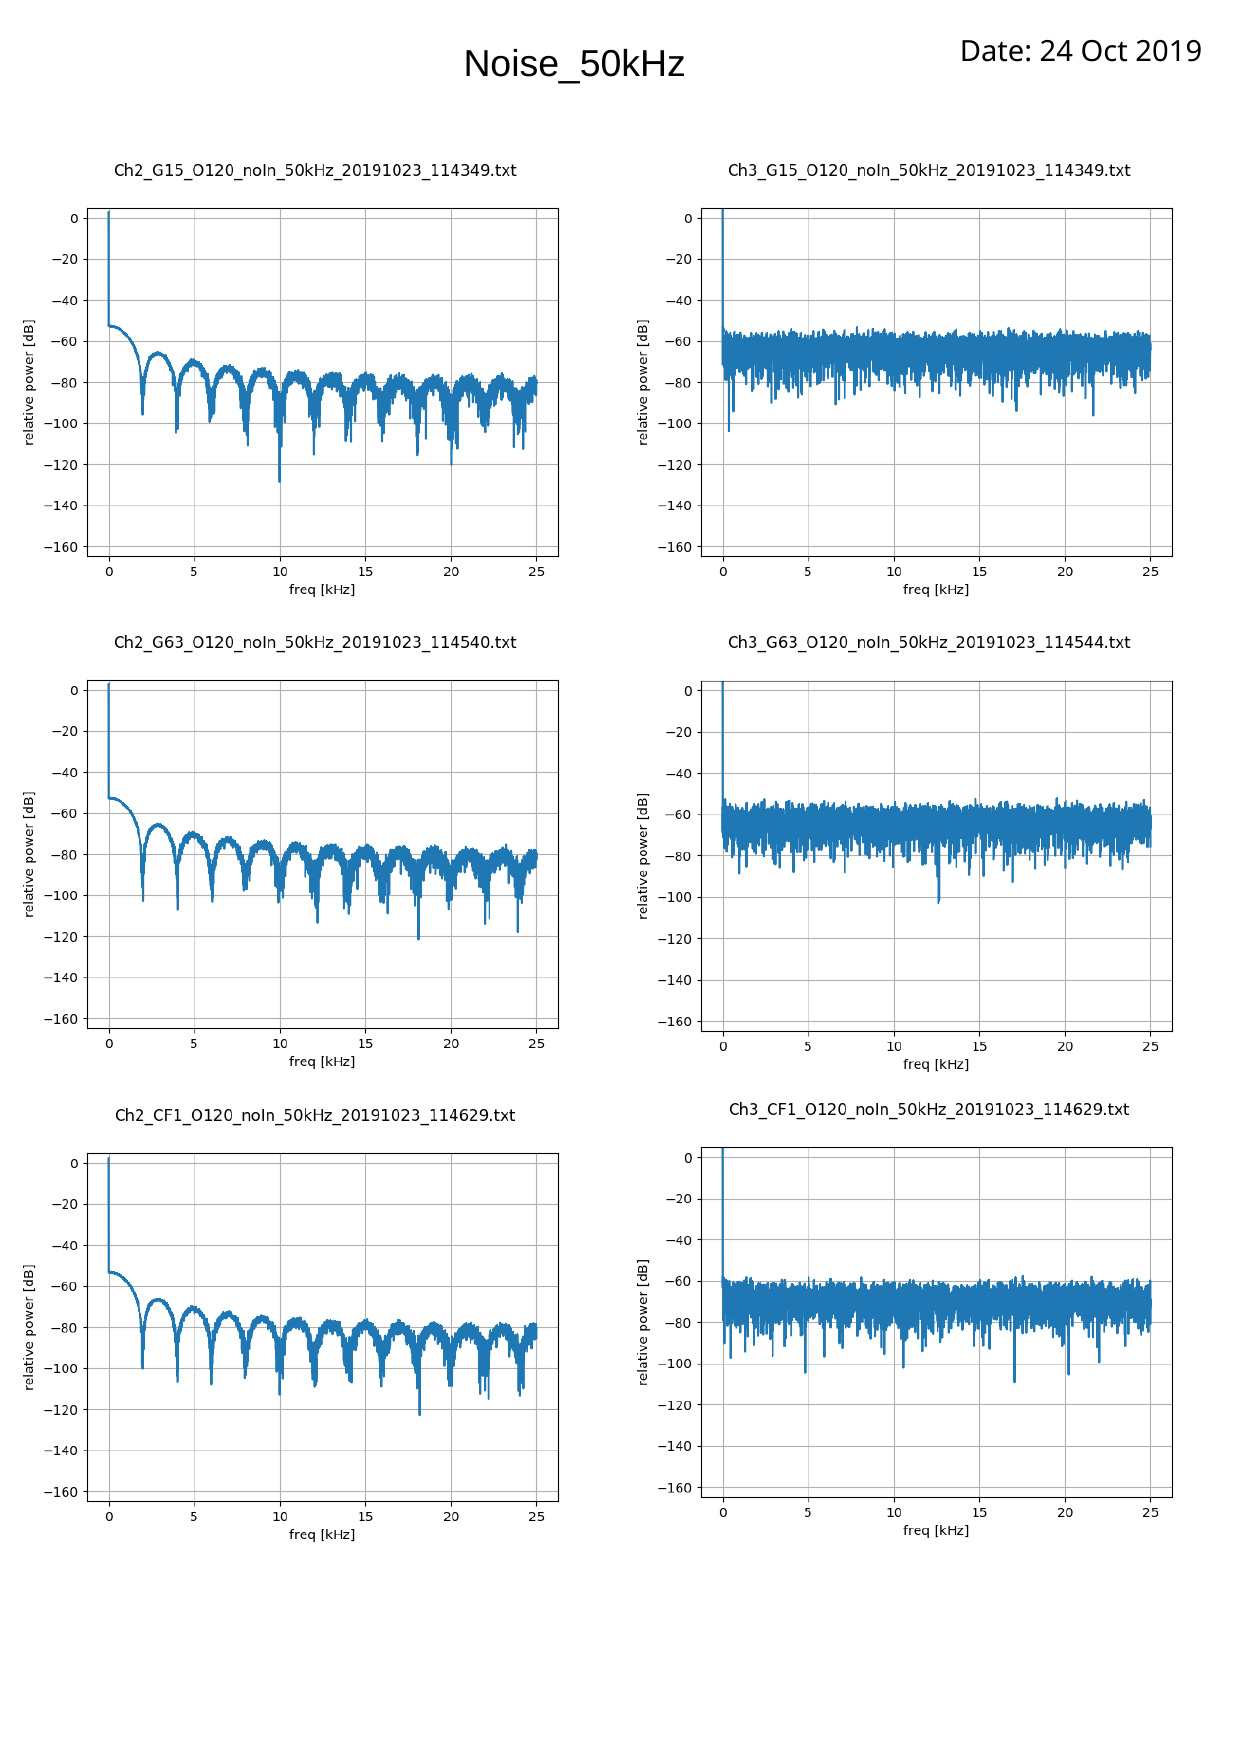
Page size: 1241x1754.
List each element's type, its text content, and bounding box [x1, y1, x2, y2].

picture [625, 153, 1232, 606]
picture [11, 1098, 618, 1551]
text_box Noise_50kHz [448, 35, 701, 93]
picture [625, 625, 1232, 1081]
text_box Date: 24 Oct 2019 [944, 22, 1223, 71]
picture [11, 153, 618, 606]
picture [625, 1092, 1232, 1547]
picture [11, 625, 618, 1078]
